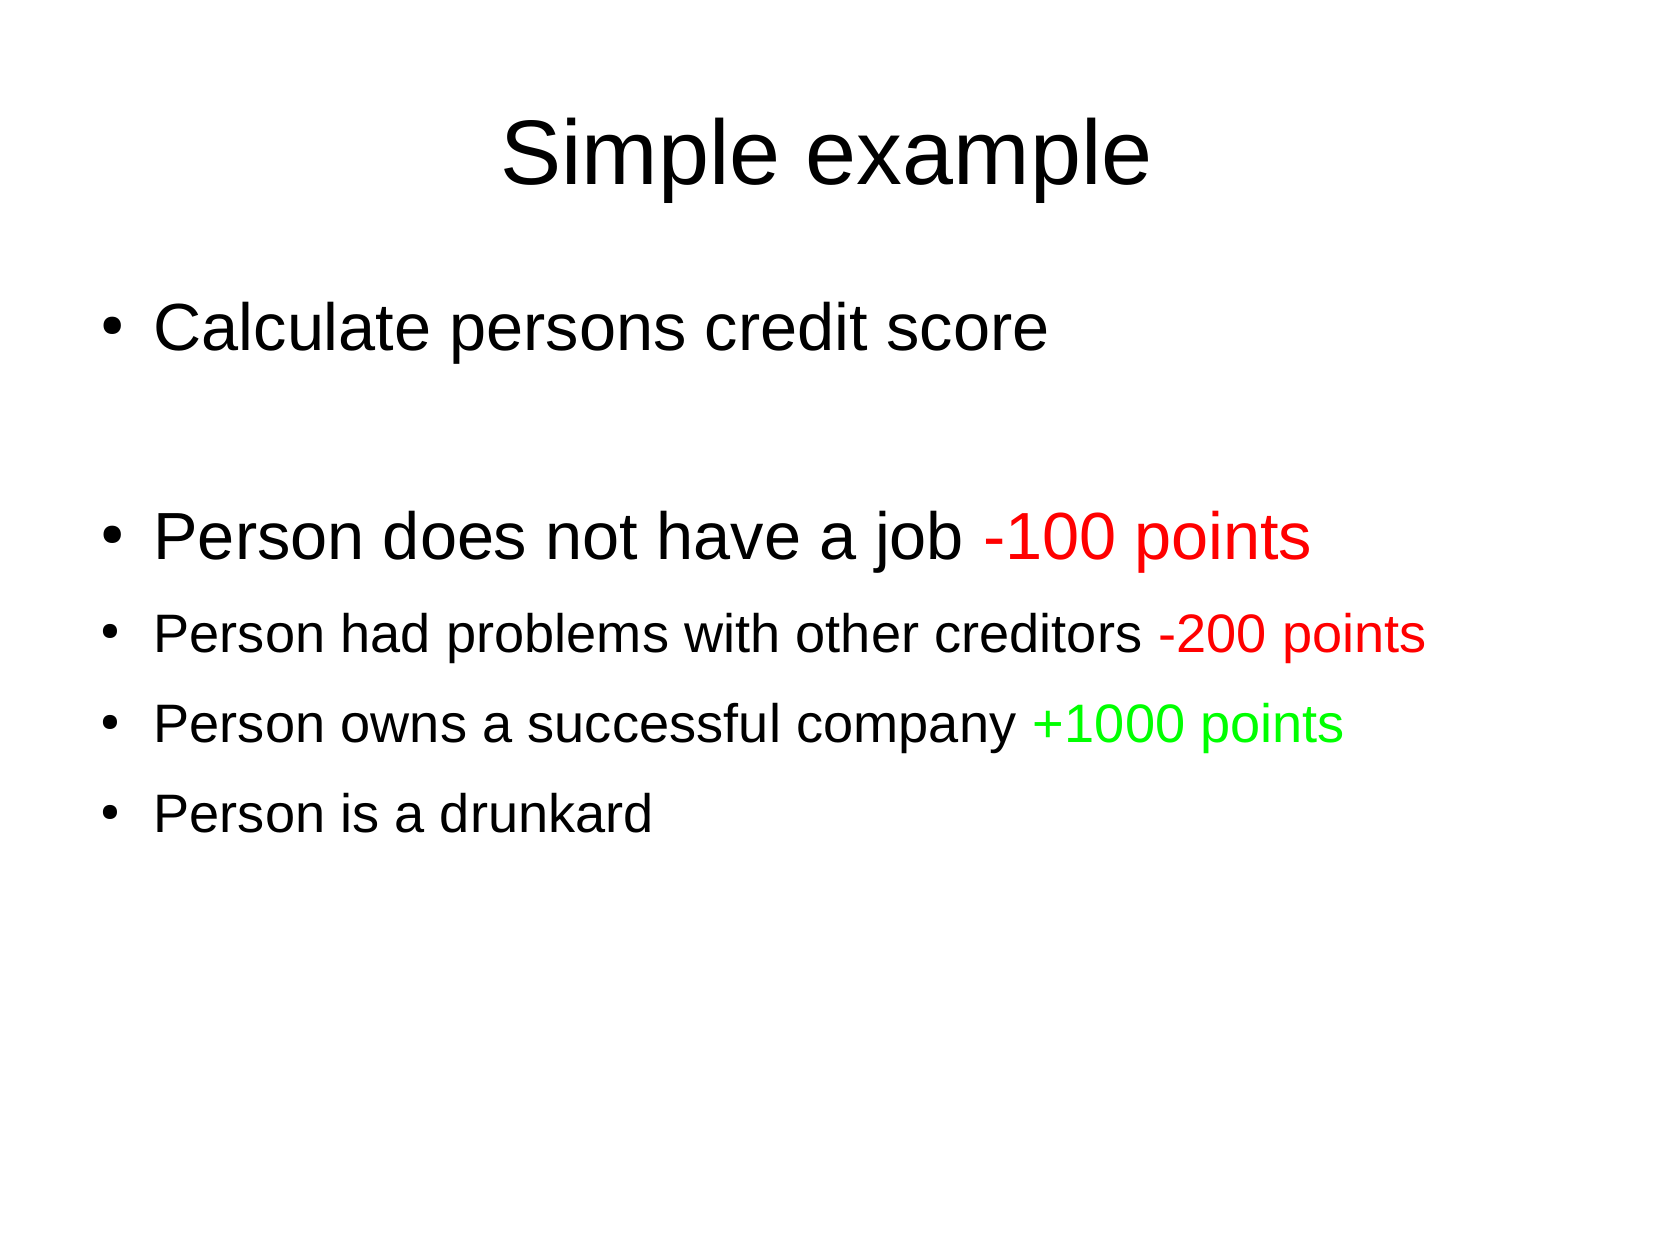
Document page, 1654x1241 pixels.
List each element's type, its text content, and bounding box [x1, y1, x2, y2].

title Simple example [82, 49, 1571, 257]
list Calculate persons credit score Person does not have a job -100 points Person had problems with other creditors -200 points Person owns a successful company +1000 points Person is a drunkard [82, 290, 1571, 1010]
